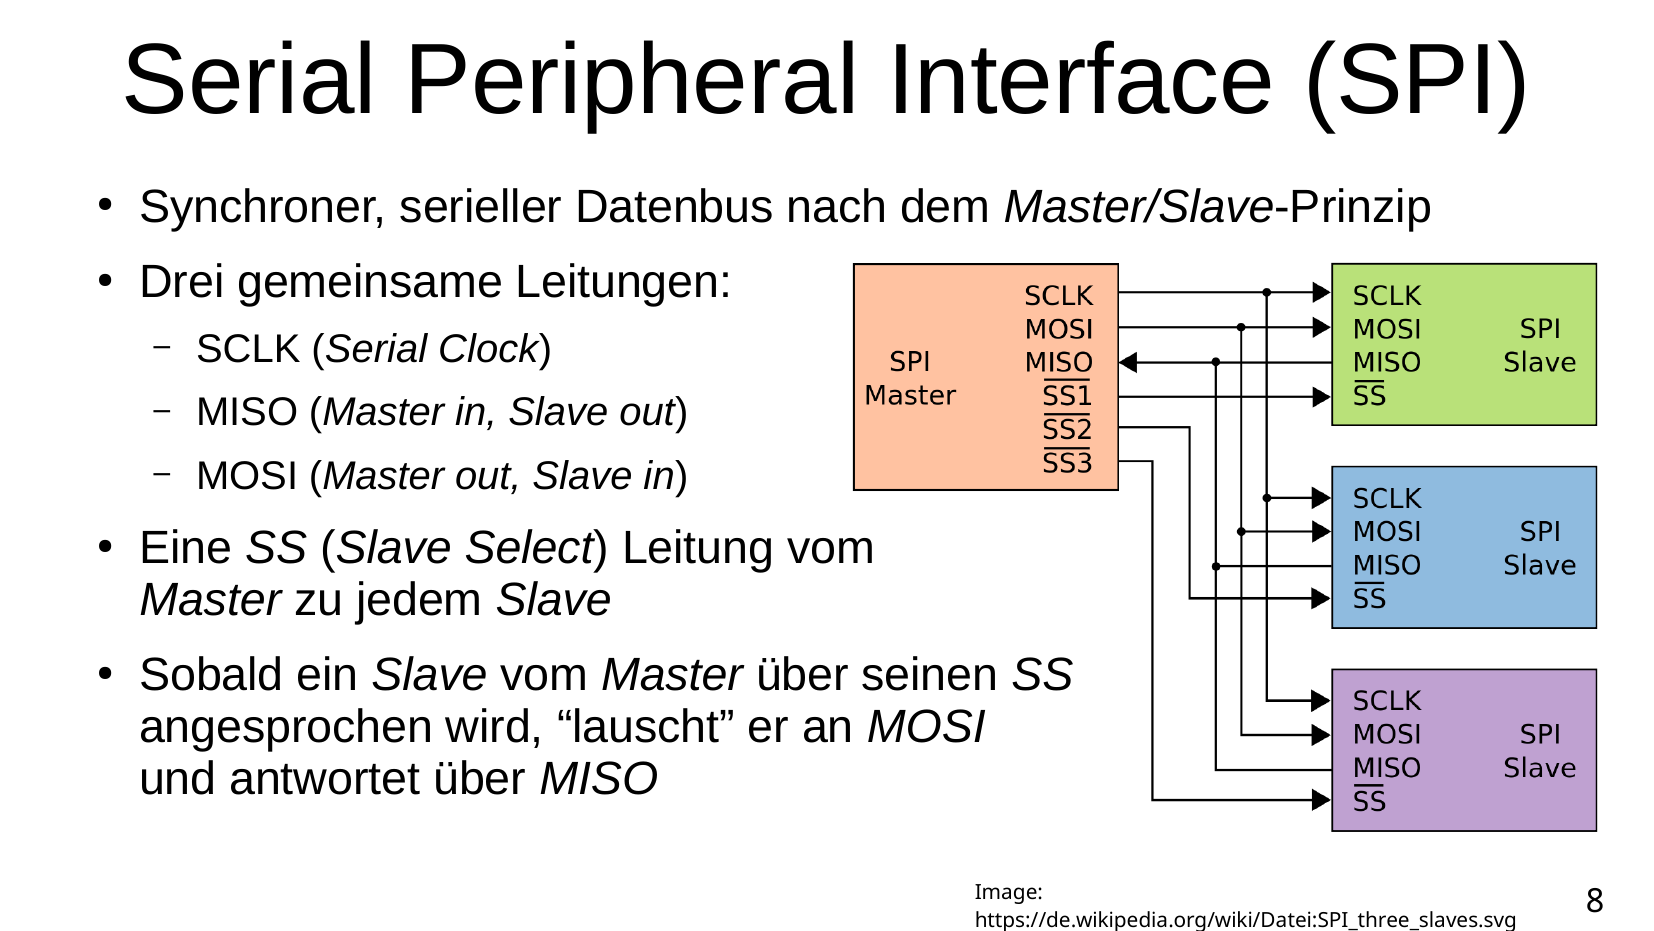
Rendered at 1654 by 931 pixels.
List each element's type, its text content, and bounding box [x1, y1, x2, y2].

text_box Image: https://de.wikipedia.org/wiki/Datei:SPI_three_slaves.svg [960, 870, 1561, 906]
picture [825, 235, 1636, 879]
title Serial Peripheral Interface (SPI) [82, 1, 1571, 157]
list Synchroner, serieller Datenbus nach dem Master/Slave-Prinzip Drei gemeinsame Leitungen: SCLK (Serial Clock) MISO (Master in, Slave out) MOSI (Master out, Slave in) Eine SS (Slave Select) Leitung vom Master zu jedem Slave Sobald ein Slave vom Master über seinen SS angesprochen wird, “lauscht” er an MOSI und antwortet über MISO [82, 180, 1591, 811]
